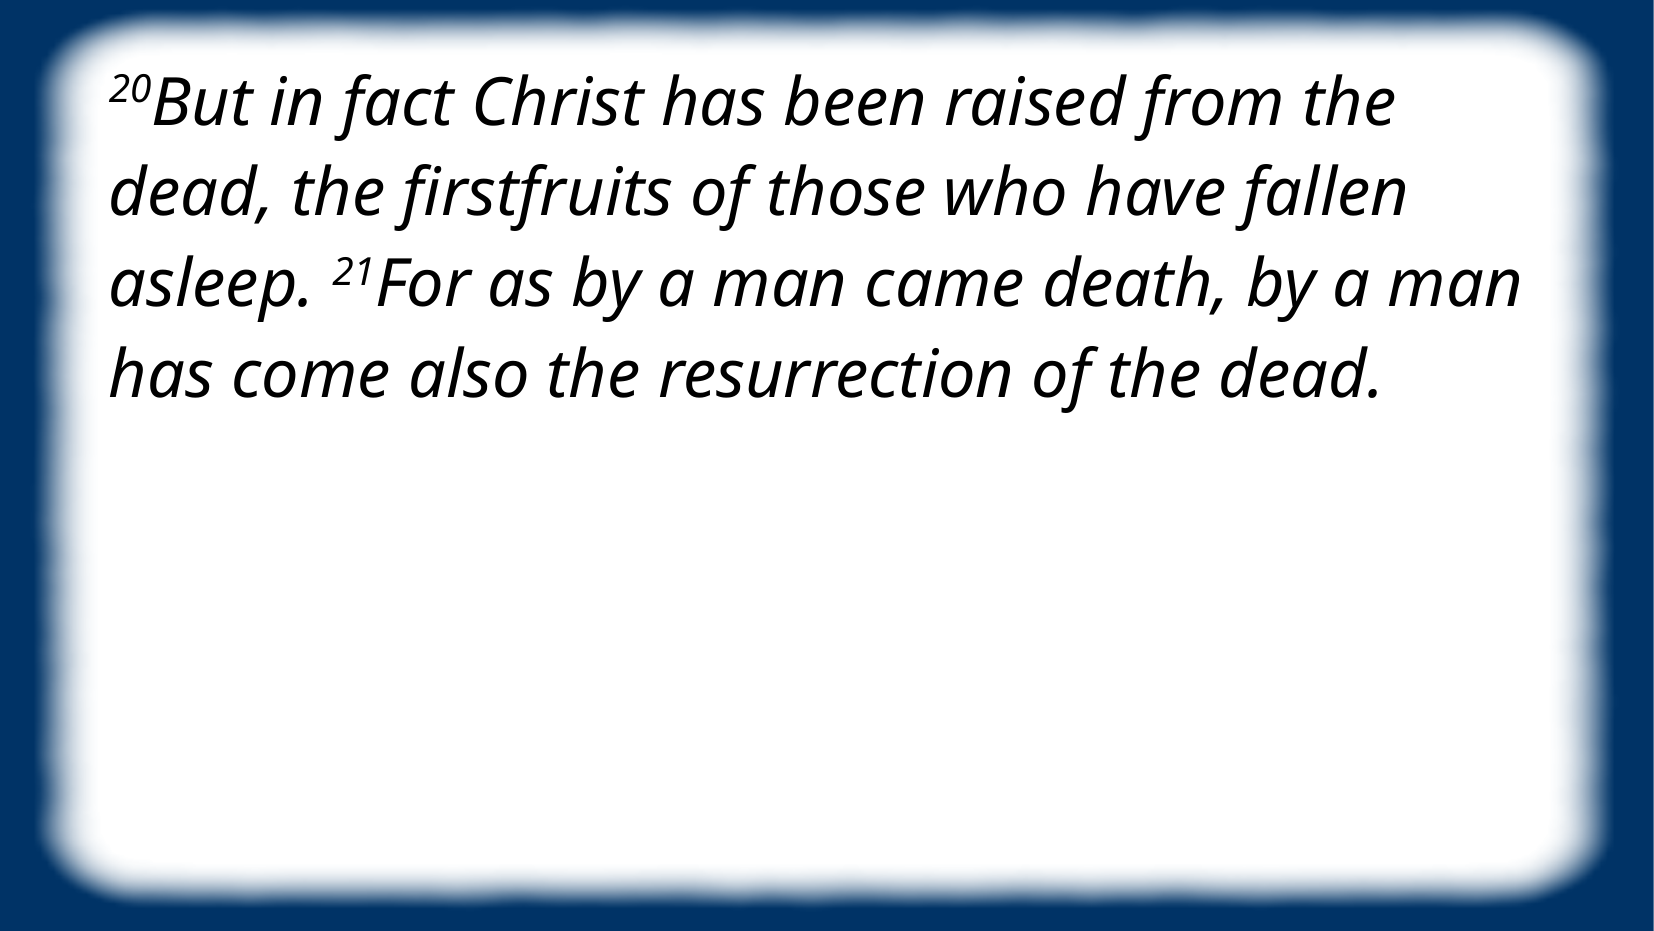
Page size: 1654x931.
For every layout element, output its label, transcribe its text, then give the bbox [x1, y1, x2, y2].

picture [0, 0, 1654, 931]
text_box 20But in fact Christ has been raised from the dead, the firstfruits of those who have fallen asleep. 21For as by a man came death, by a man has come also the resurrection of the dead. [94, 46, 1550, 417]
